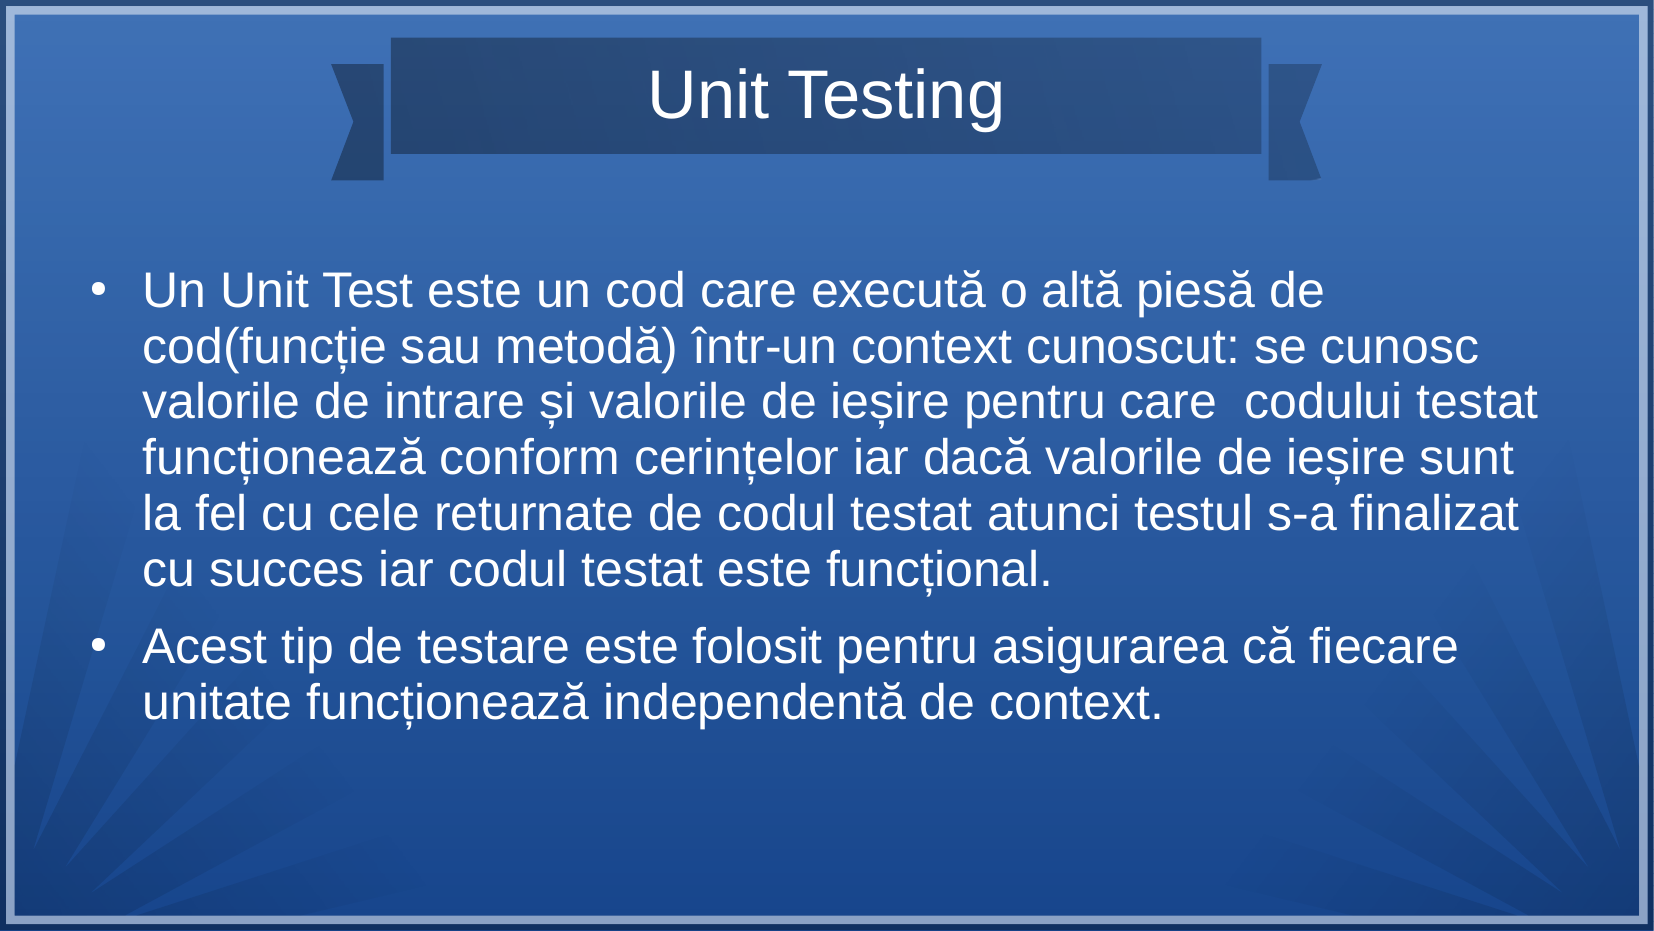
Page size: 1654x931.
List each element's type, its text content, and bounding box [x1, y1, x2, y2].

title Unit Testing [389, 35, 1264, 154]
list Un Unit Test este un cod care execută o altă piesă de cod(funcție sau metodă) într-un context cunoscut: se cunosc valorile de intrare și valorile de ieșire pentru care codului testat funcționează conform cerințelor iar dacă valorile de ieșire sunt la fel cu cele returnate de codul testat atunci testul s-a finalizat cu succes iar codul testat este funcțional. Acest tip de testare este folosit pentru asigurarea că fiecare unitate funcționează independentă de context. [71, 262, 1561, 886]
